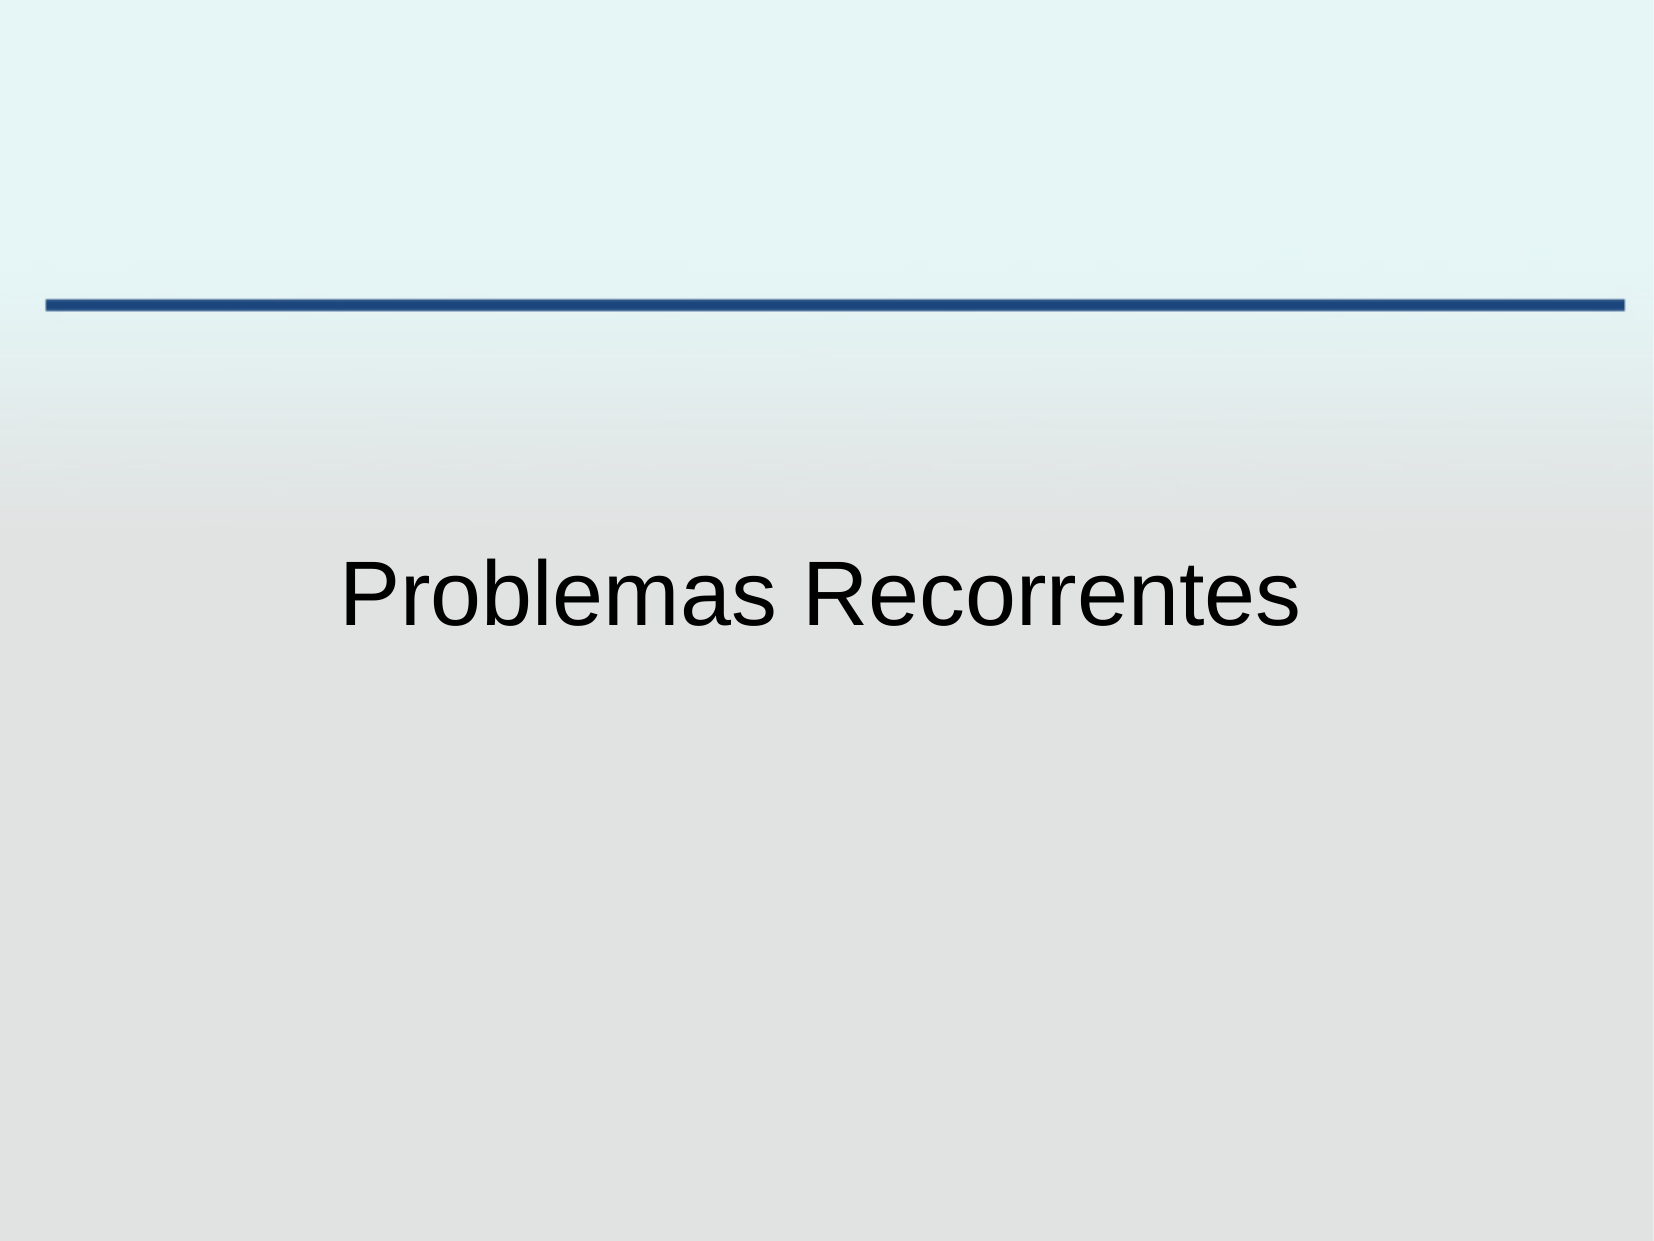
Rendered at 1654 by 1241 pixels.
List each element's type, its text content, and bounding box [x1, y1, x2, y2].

title Problemas Recorrentes [77, 500, 1565, 693]
picture [0, 0, 1654, 1241]
